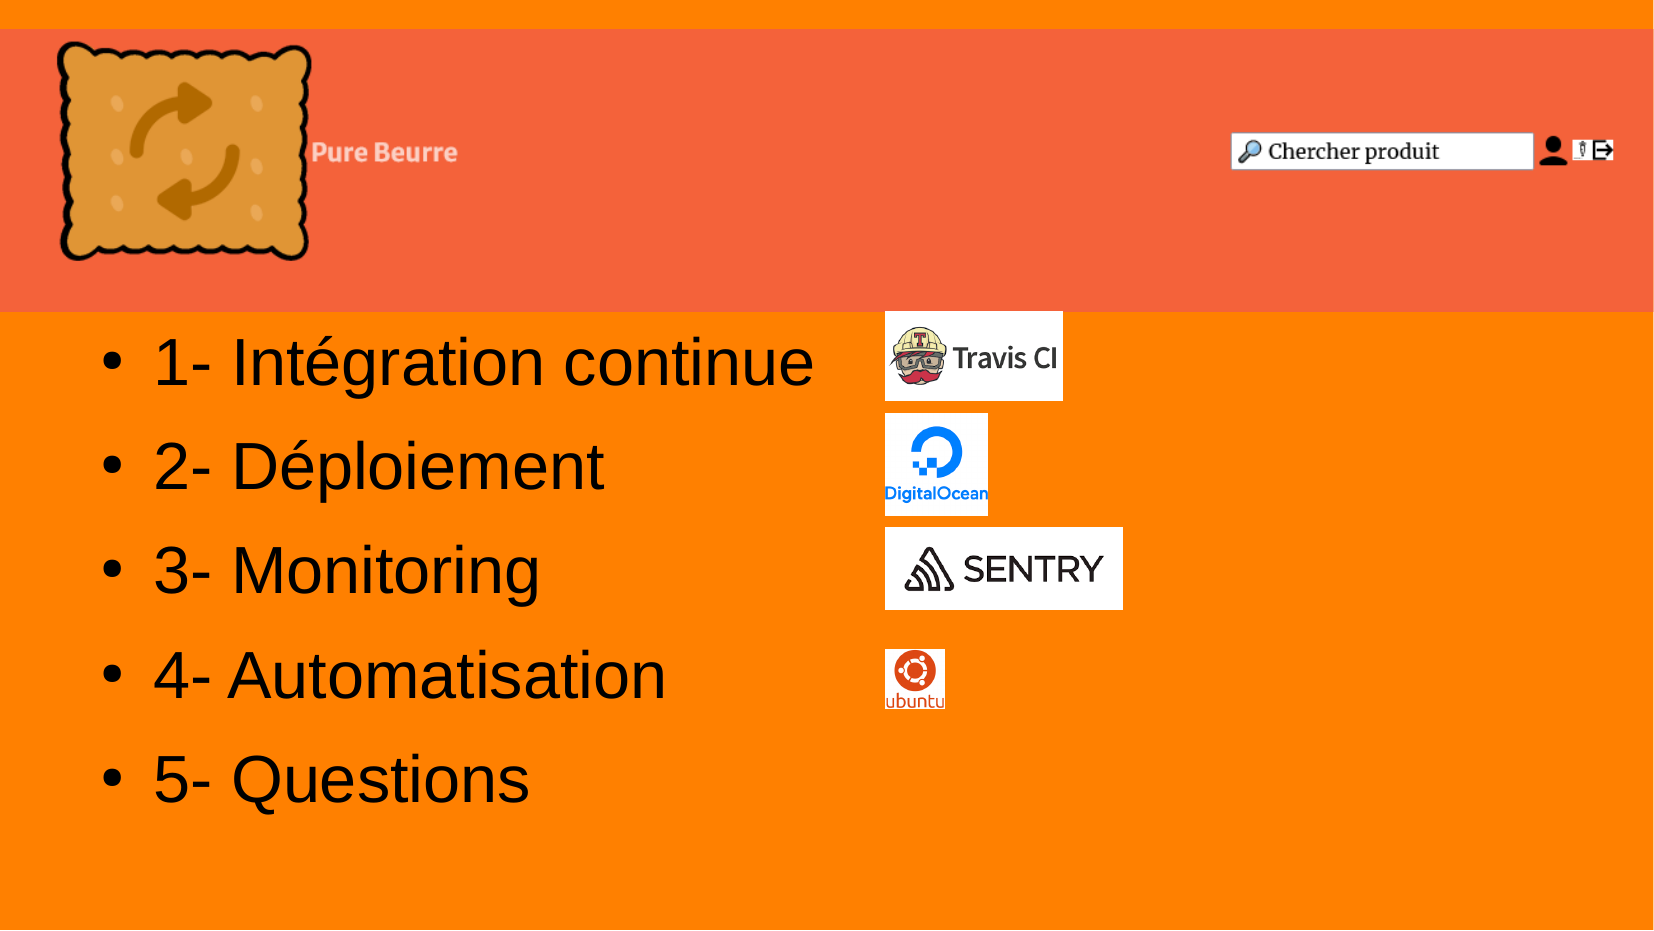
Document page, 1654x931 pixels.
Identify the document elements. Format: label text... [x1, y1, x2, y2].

list 1- Intégration continue 2- Déploiement 3- Monitoring 4- Automatisation 5- Questions [82, 324, 1571, 886]
picture [885, 527, 1123, 610]
picture [0, 29, 1654, 401]
picture [885, 413, 988, 516]
picture [885, 649, 945, 709]
